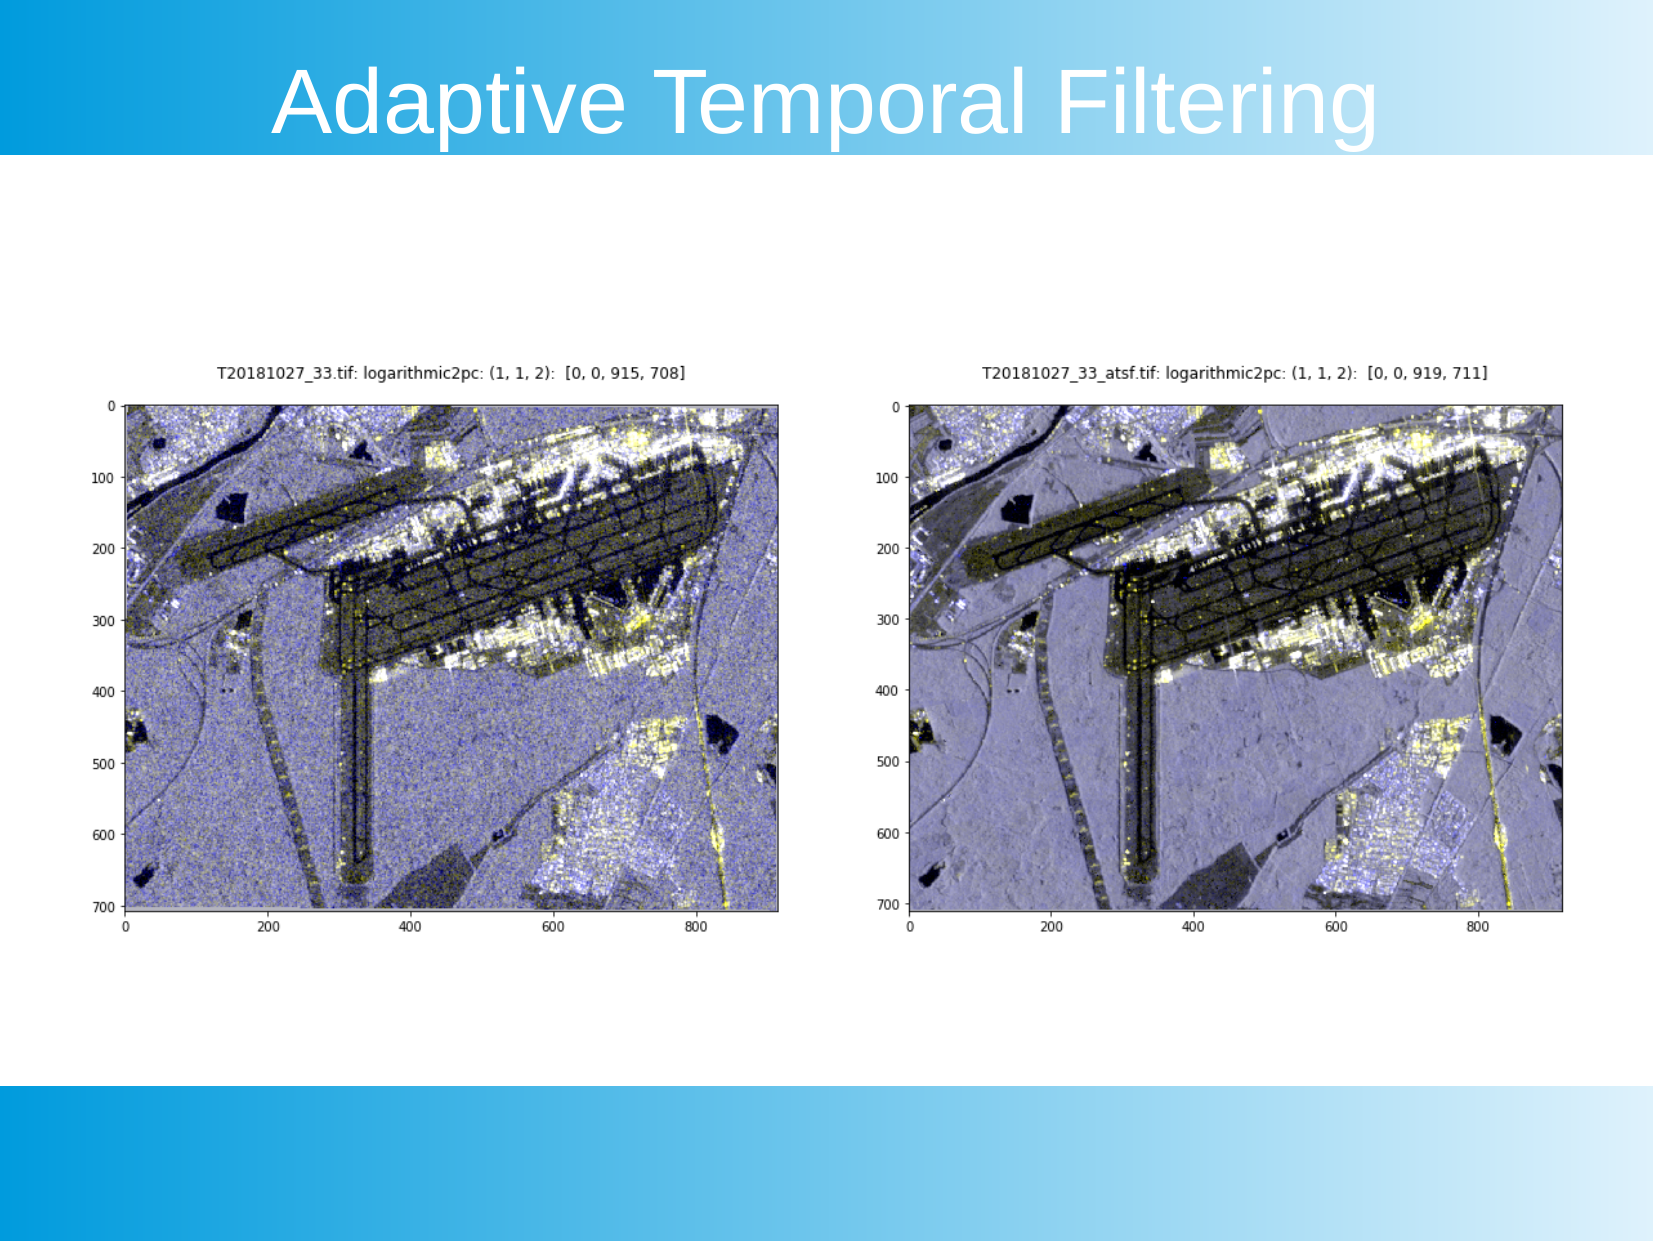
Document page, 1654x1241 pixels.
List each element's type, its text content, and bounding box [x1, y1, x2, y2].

picture [82, 357, 1571, 942]
title Adaptive Temporal Filtering [82, 49, 1571, 155]
